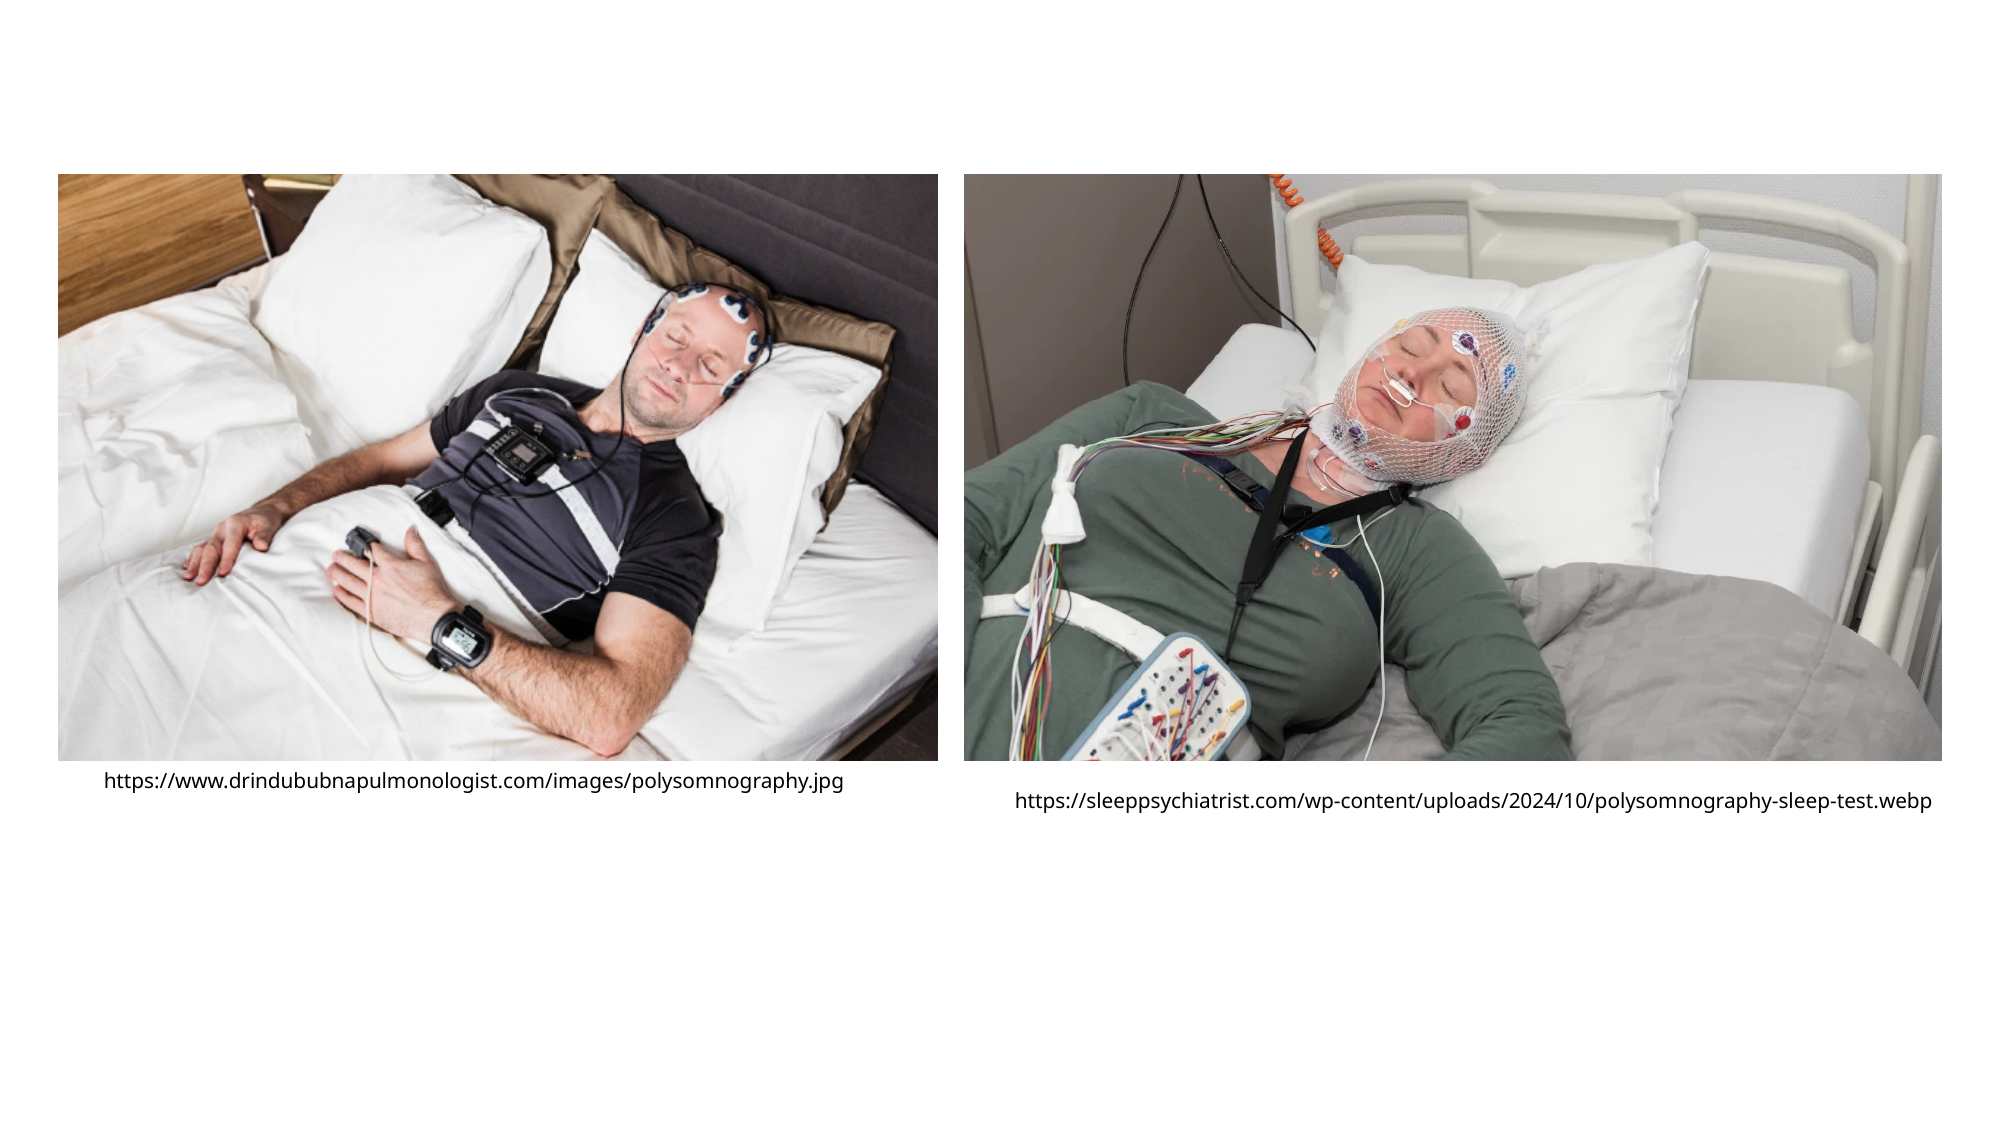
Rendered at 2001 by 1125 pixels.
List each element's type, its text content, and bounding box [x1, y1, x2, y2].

text_box https://sleeppsychiatrist.com/wp-content/uploads/2024/10/polysomnography-sleep-test.webp [999, 780, 1977, 821]
text_box https://www.drindububnapulmonologist.com/images/polysomnography.jpg [88, 760, 908, 801]
picture [964, 174, 1942, 761]
picture [58, 174, 938, 761]
